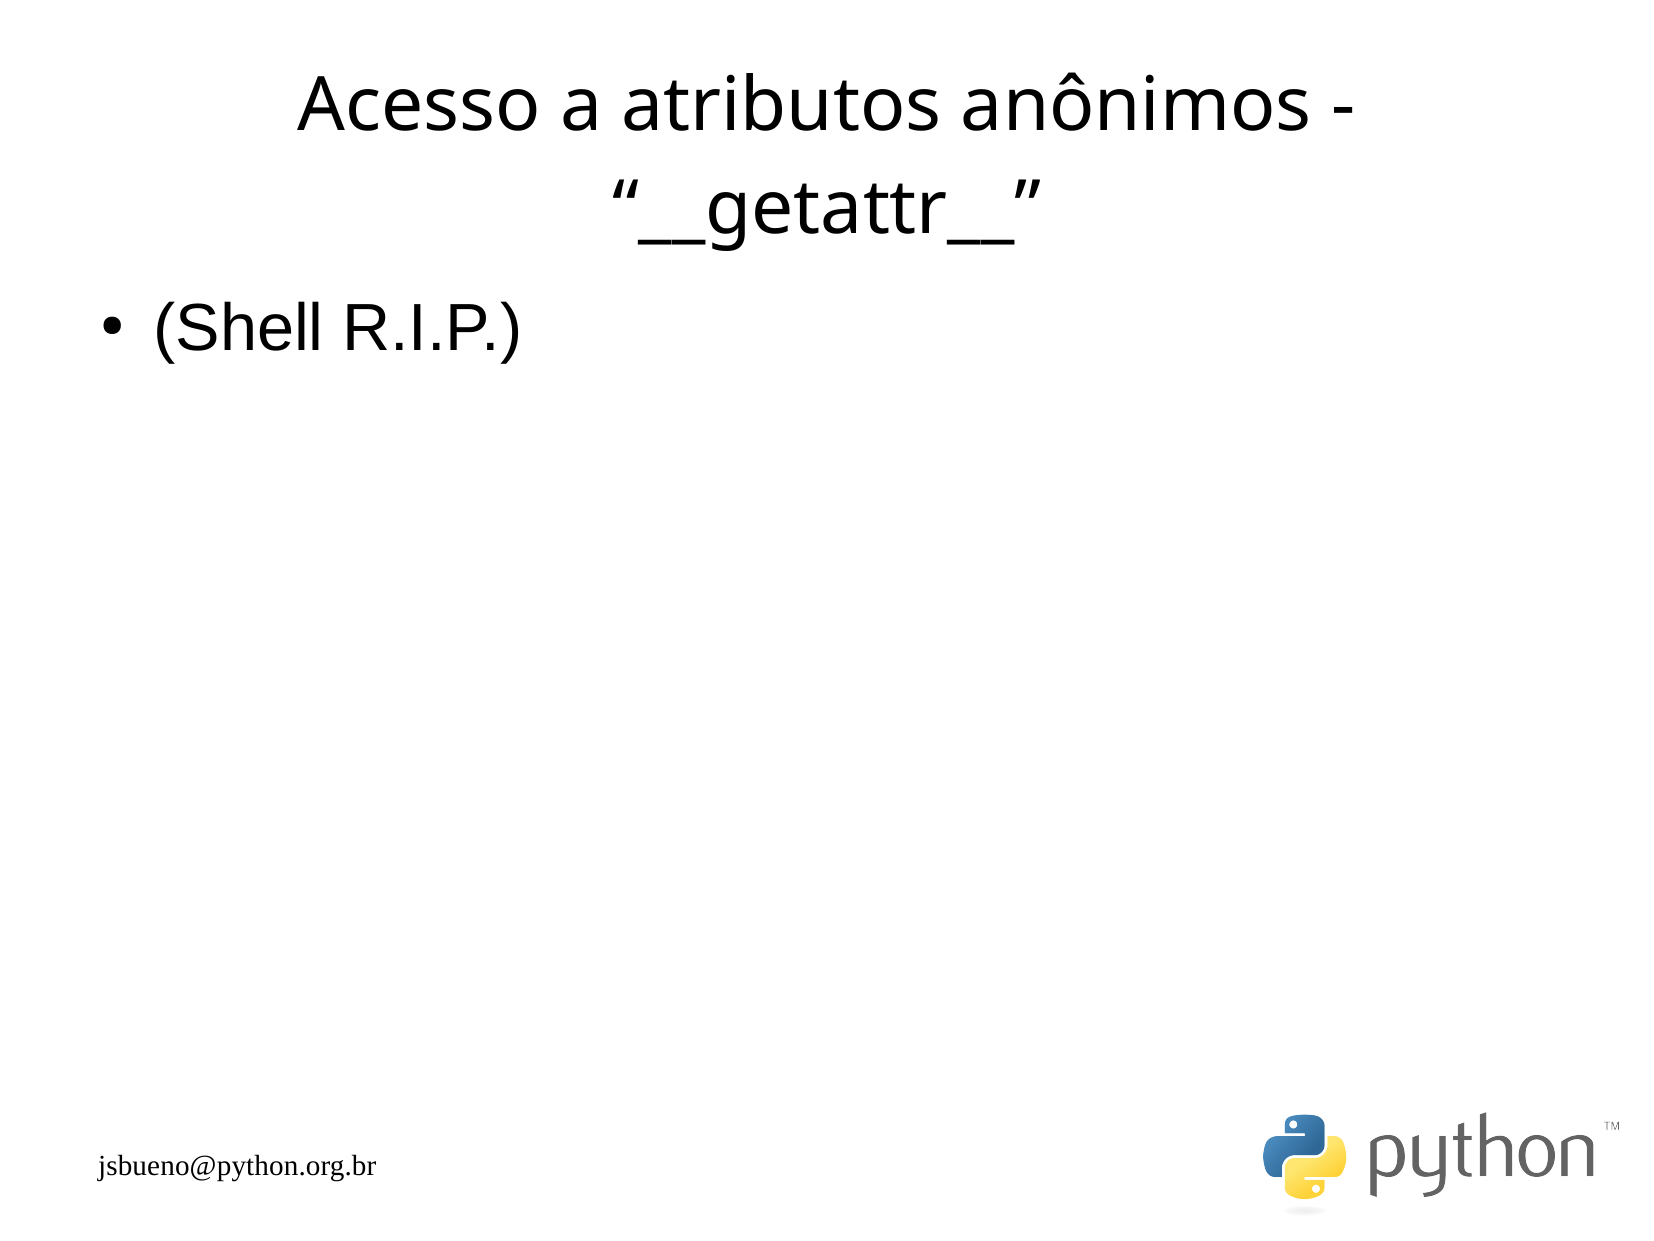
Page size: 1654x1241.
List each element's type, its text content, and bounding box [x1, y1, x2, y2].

picture [1263, 1112, 1619, 1216]
list (Shell R.I.P.) [82, 290, 1571, 1010]
title Acesso a atributos anônimos - “__getattr__” [82, 49, 1571, 257]
